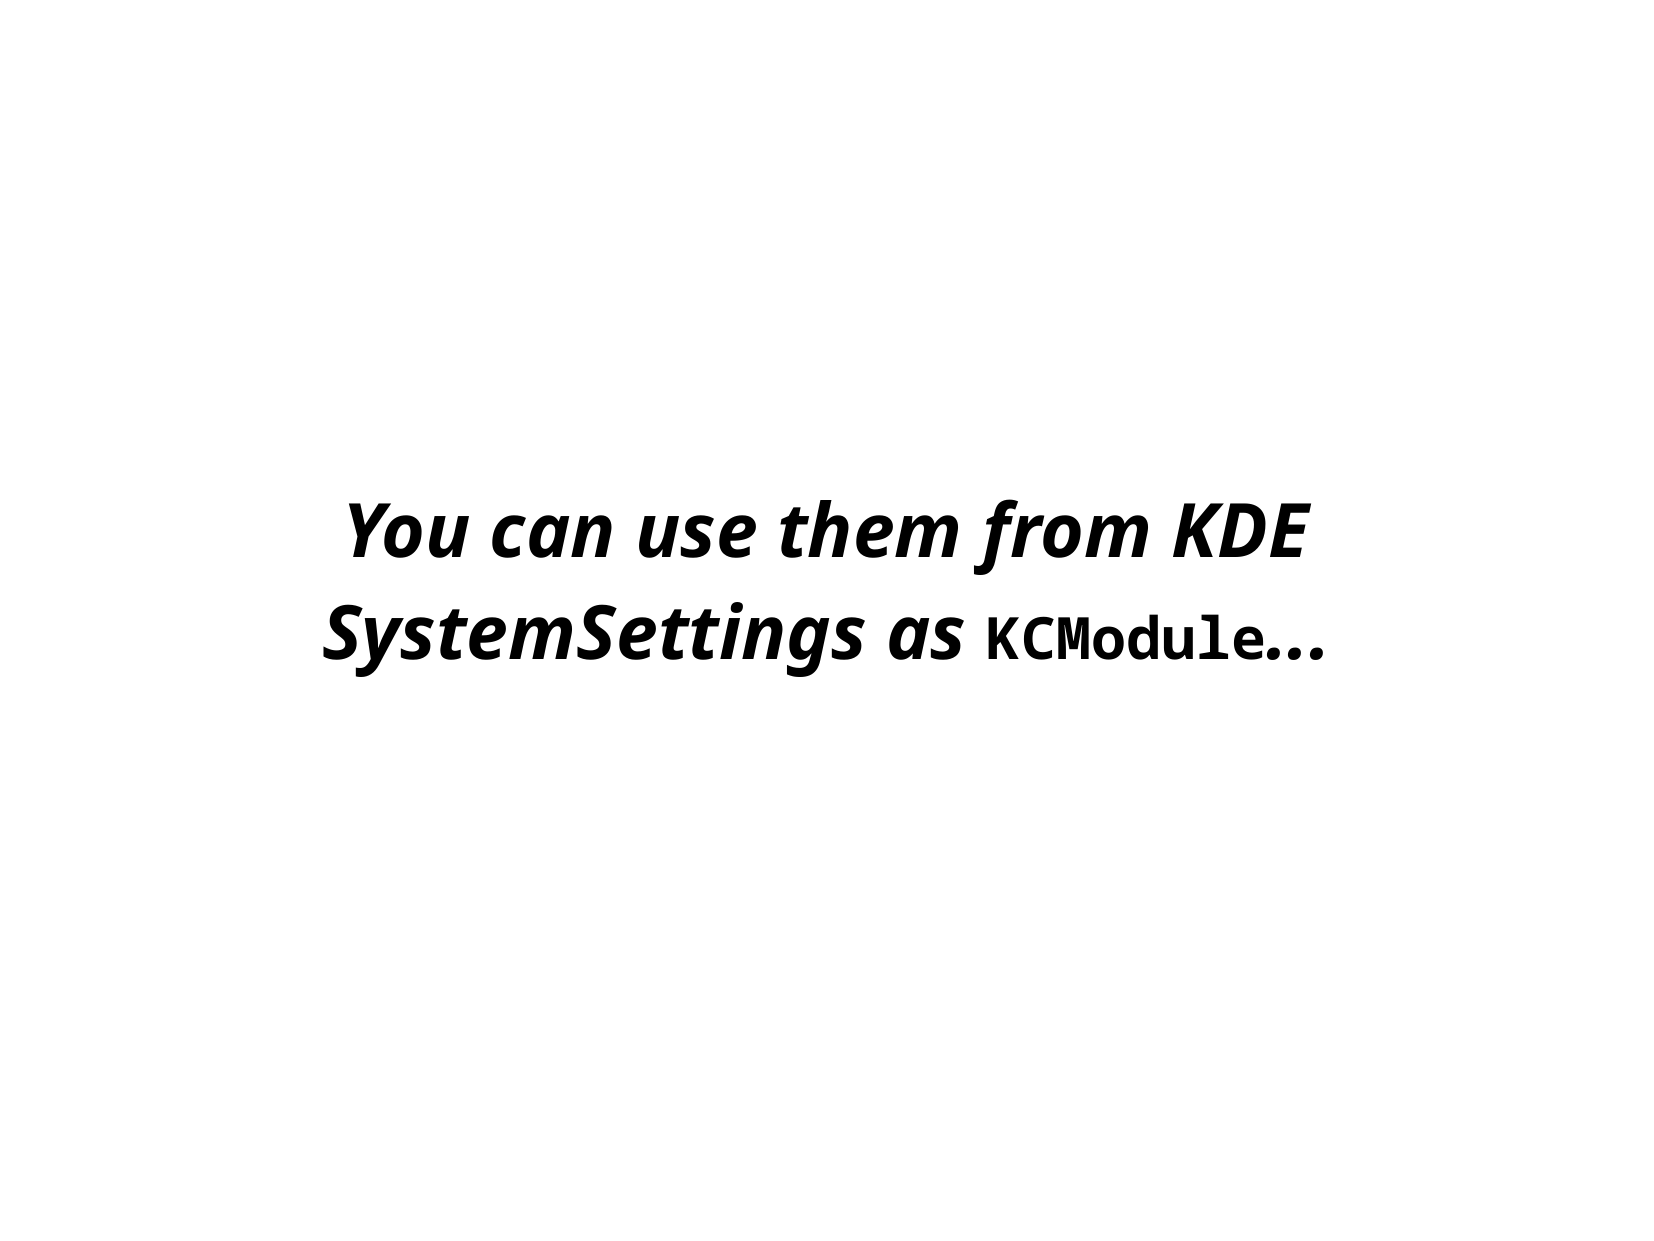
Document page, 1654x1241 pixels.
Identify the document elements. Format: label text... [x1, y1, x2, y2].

subtitle You can use them from KDE SystemSettings as KCModule... [82, 49, 1571, 1109]
